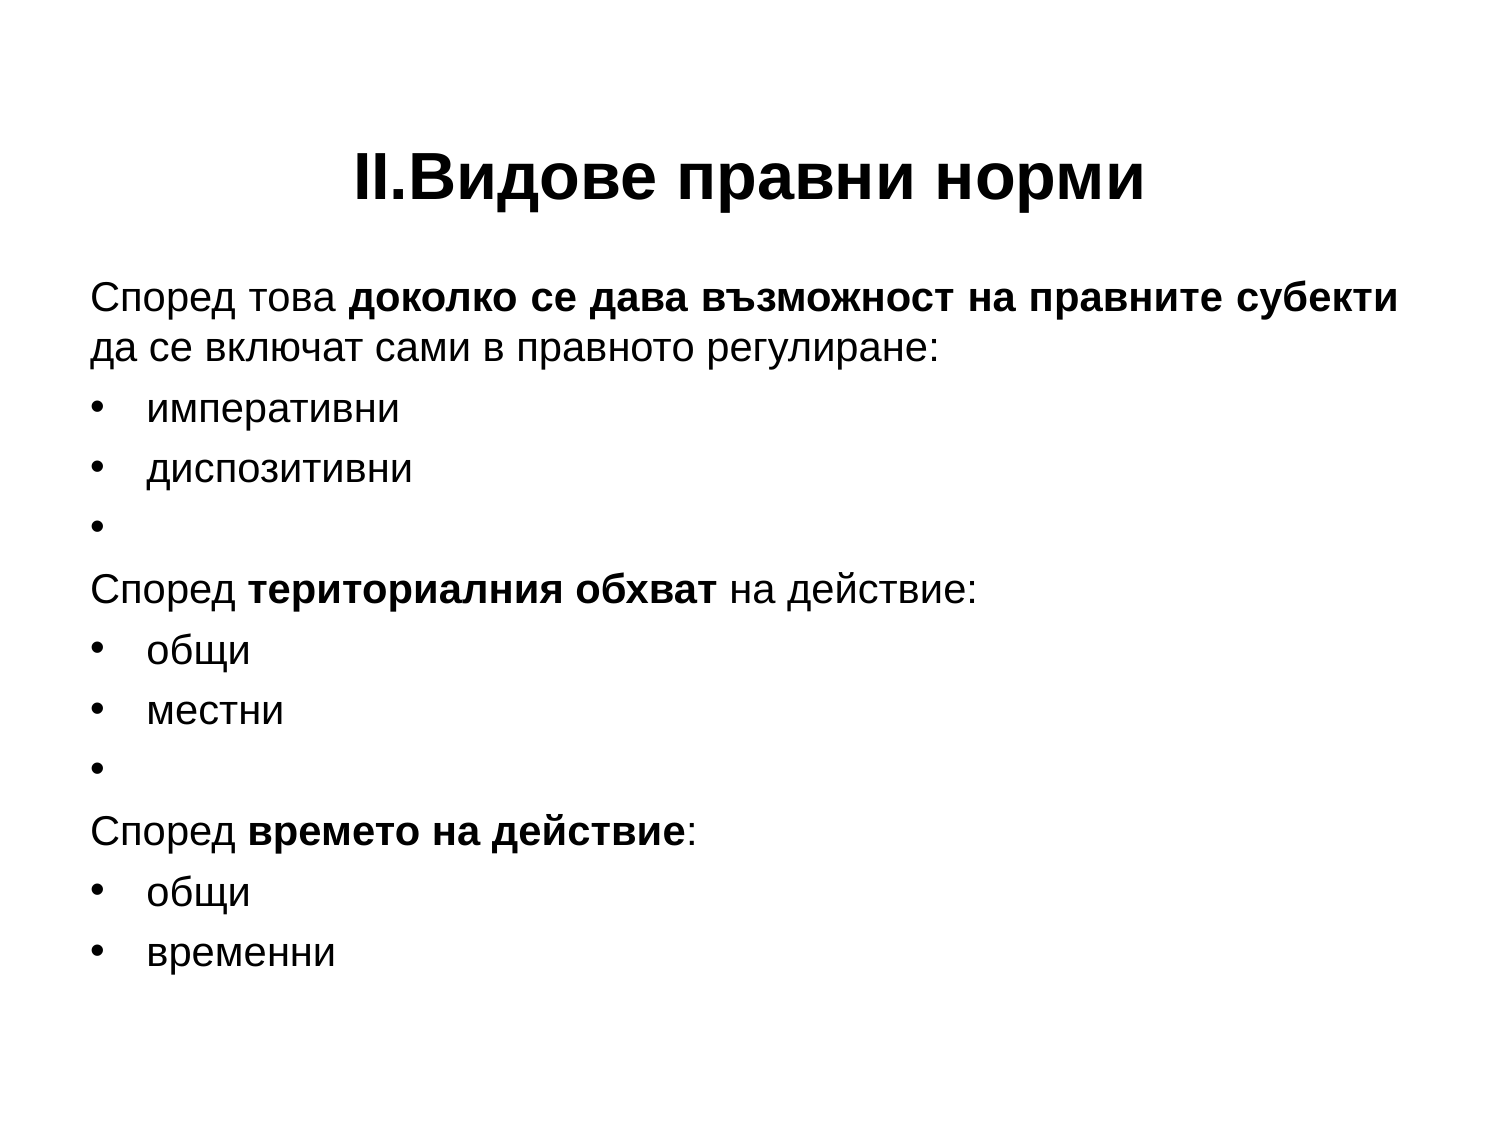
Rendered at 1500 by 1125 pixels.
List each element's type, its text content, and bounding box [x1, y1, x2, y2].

list Според това доколко се дава възможност на правните субекти да се включат сами в правното регулиране: императивни диспозитивни Според териториалния обхват на действие: общи местни Според времето на действие: общи временни [75, 262, 1426, 1005]
title ІІ.Видове правни норми [75, 45, 1426, 233]
